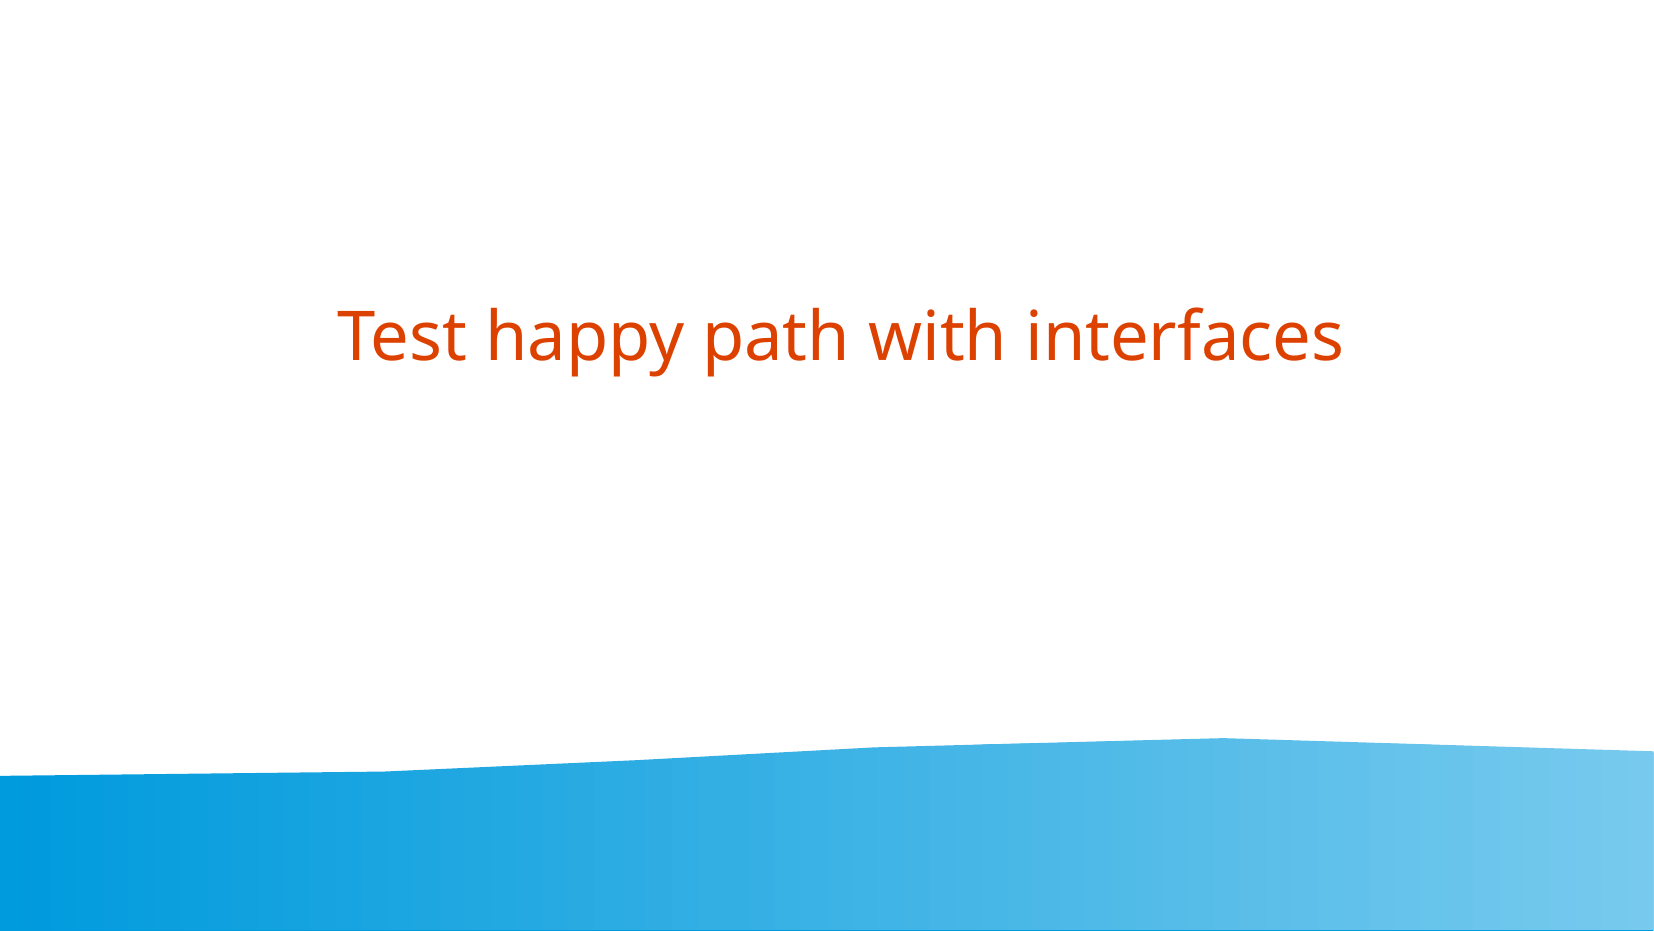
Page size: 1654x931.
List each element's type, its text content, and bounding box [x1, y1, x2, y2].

title Test happy path with interfaces [102, 245, 1580, 346]
list [76, 346, 1612, 468]
